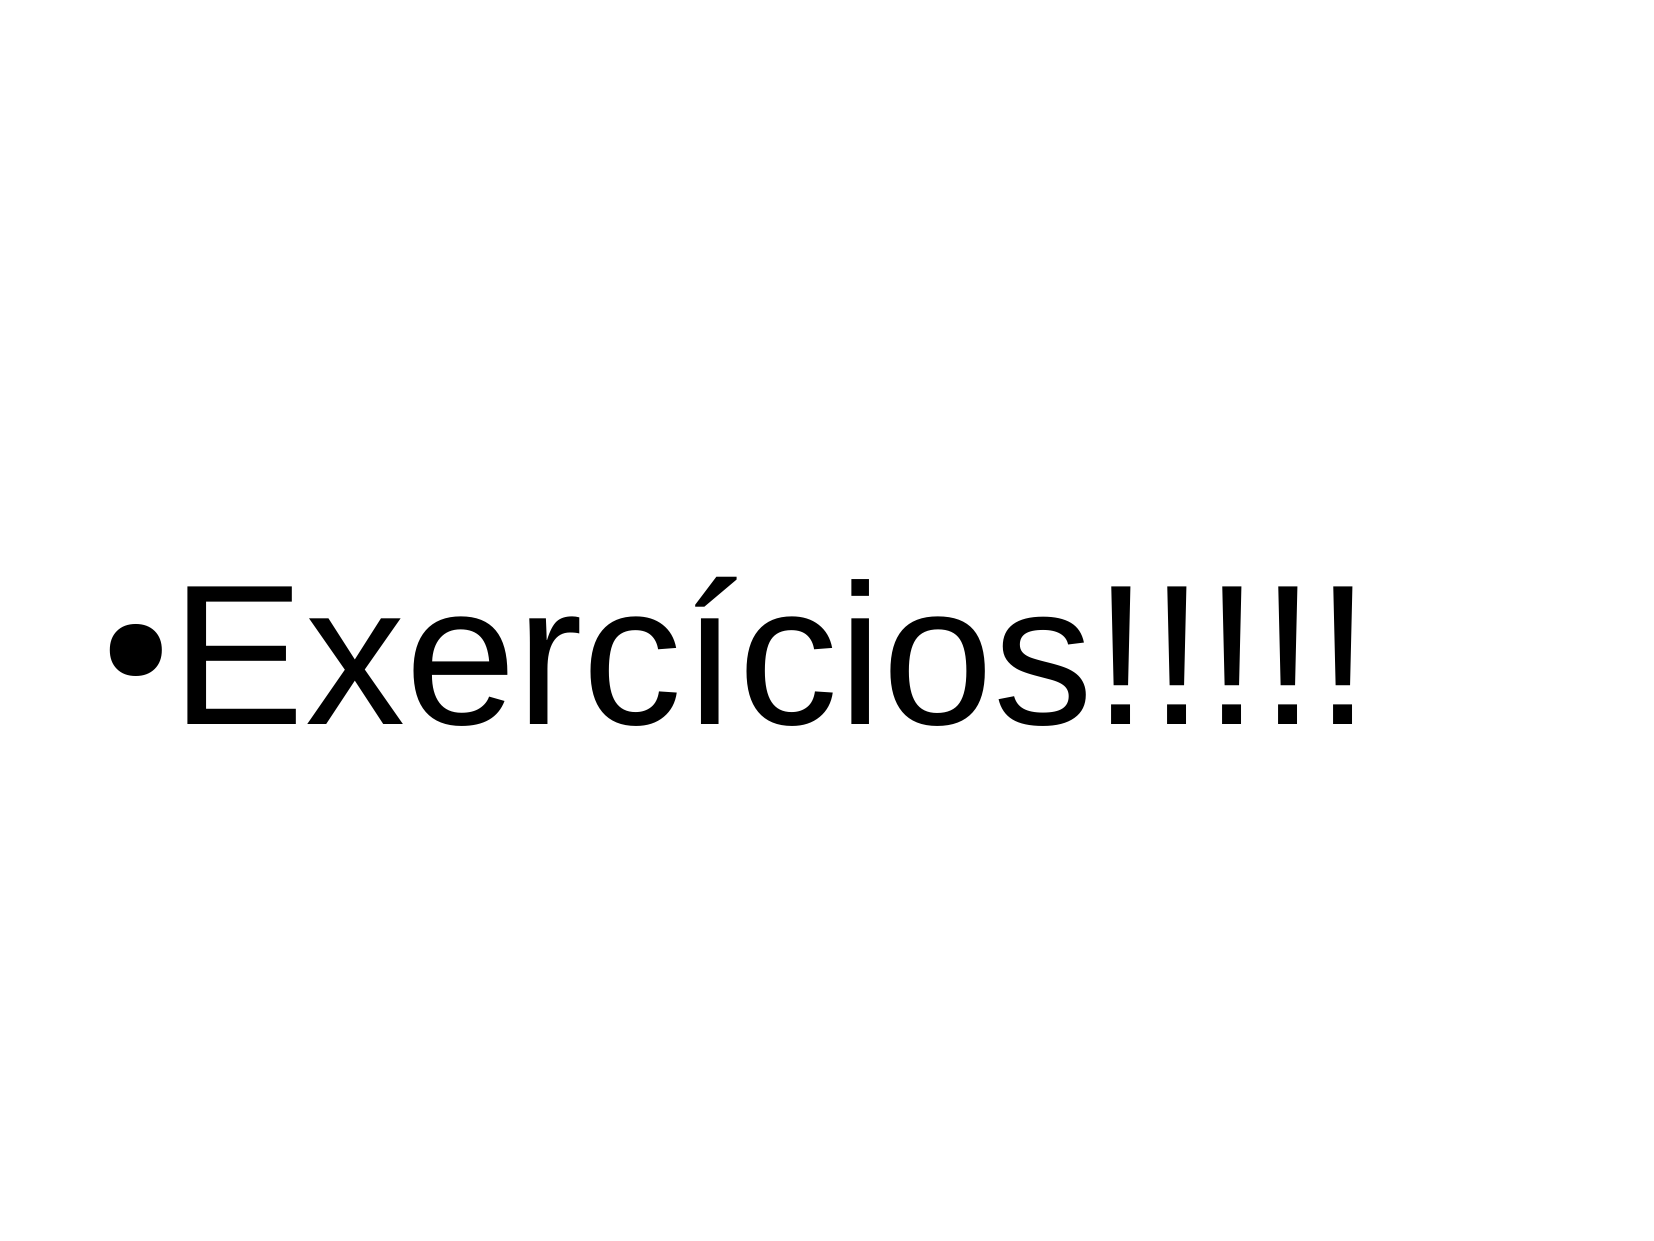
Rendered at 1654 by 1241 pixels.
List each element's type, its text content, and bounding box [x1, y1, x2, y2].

list Exercícios!!!!! [82, 290, 1571, 1109]
